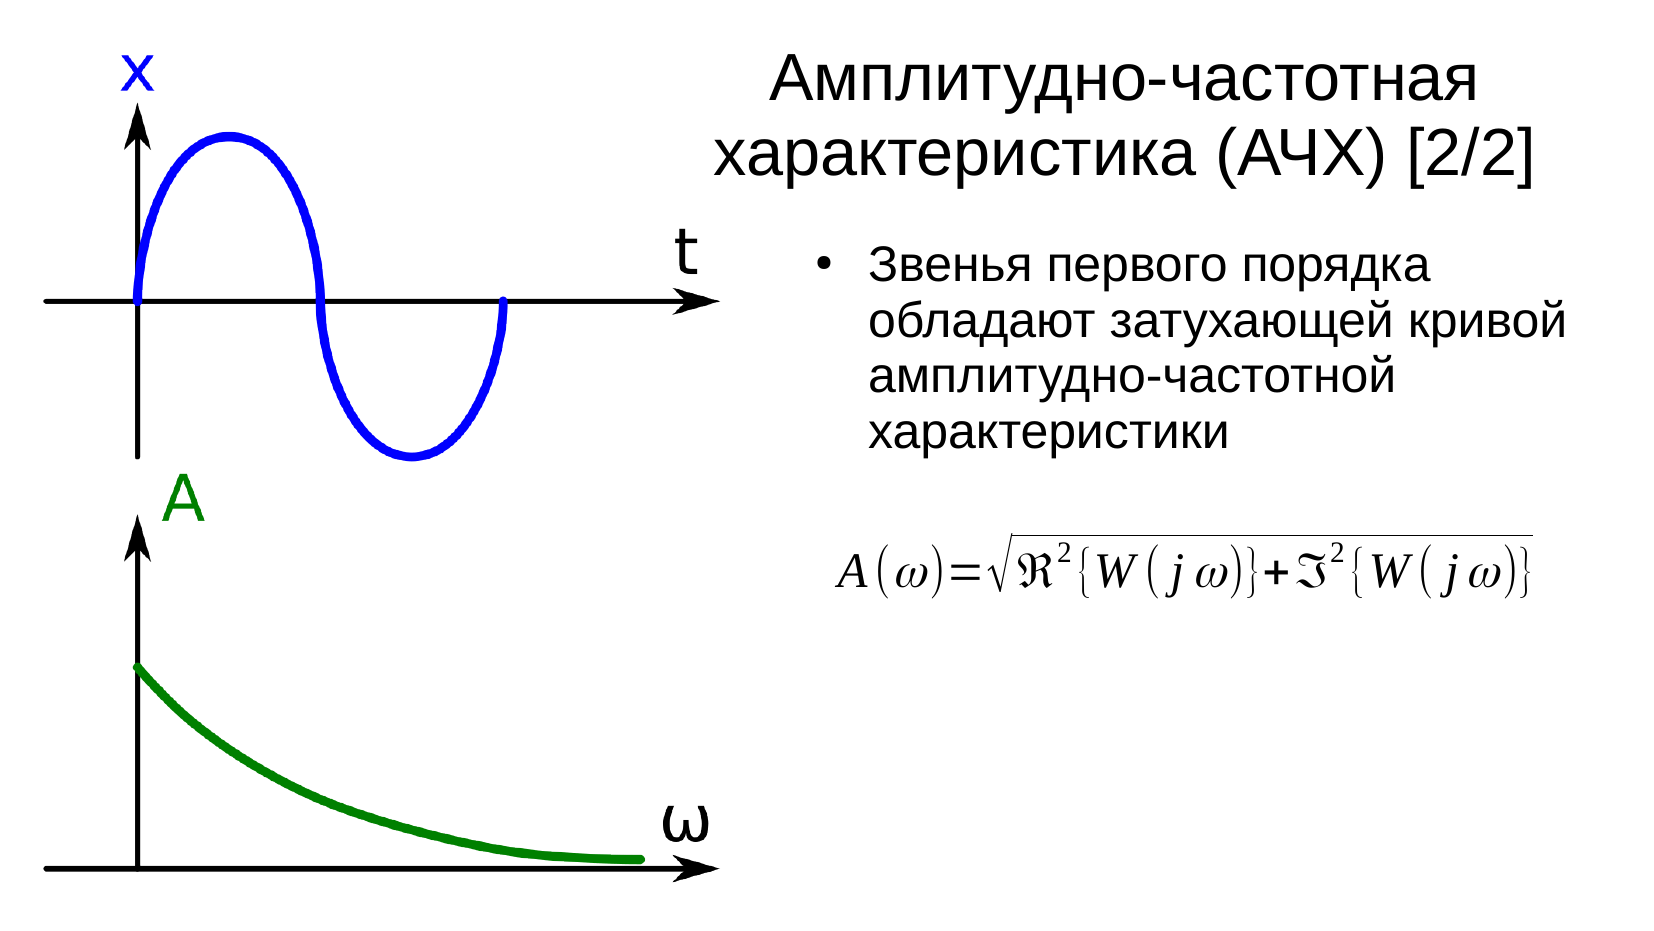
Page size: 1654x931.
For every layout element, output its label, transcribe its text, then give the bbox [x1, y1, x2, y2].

title Амплитудно-частотная характеристика (АЧХ) [2/2] [777, 2, 1571, 227]
picture [0, 0, 777, 914]
chart [826, 531, 1545, 603]
list Звенья первого порядка обладают затухающей кривой амплитудно-частотной характеристики [797, 236, 1571, 857]
